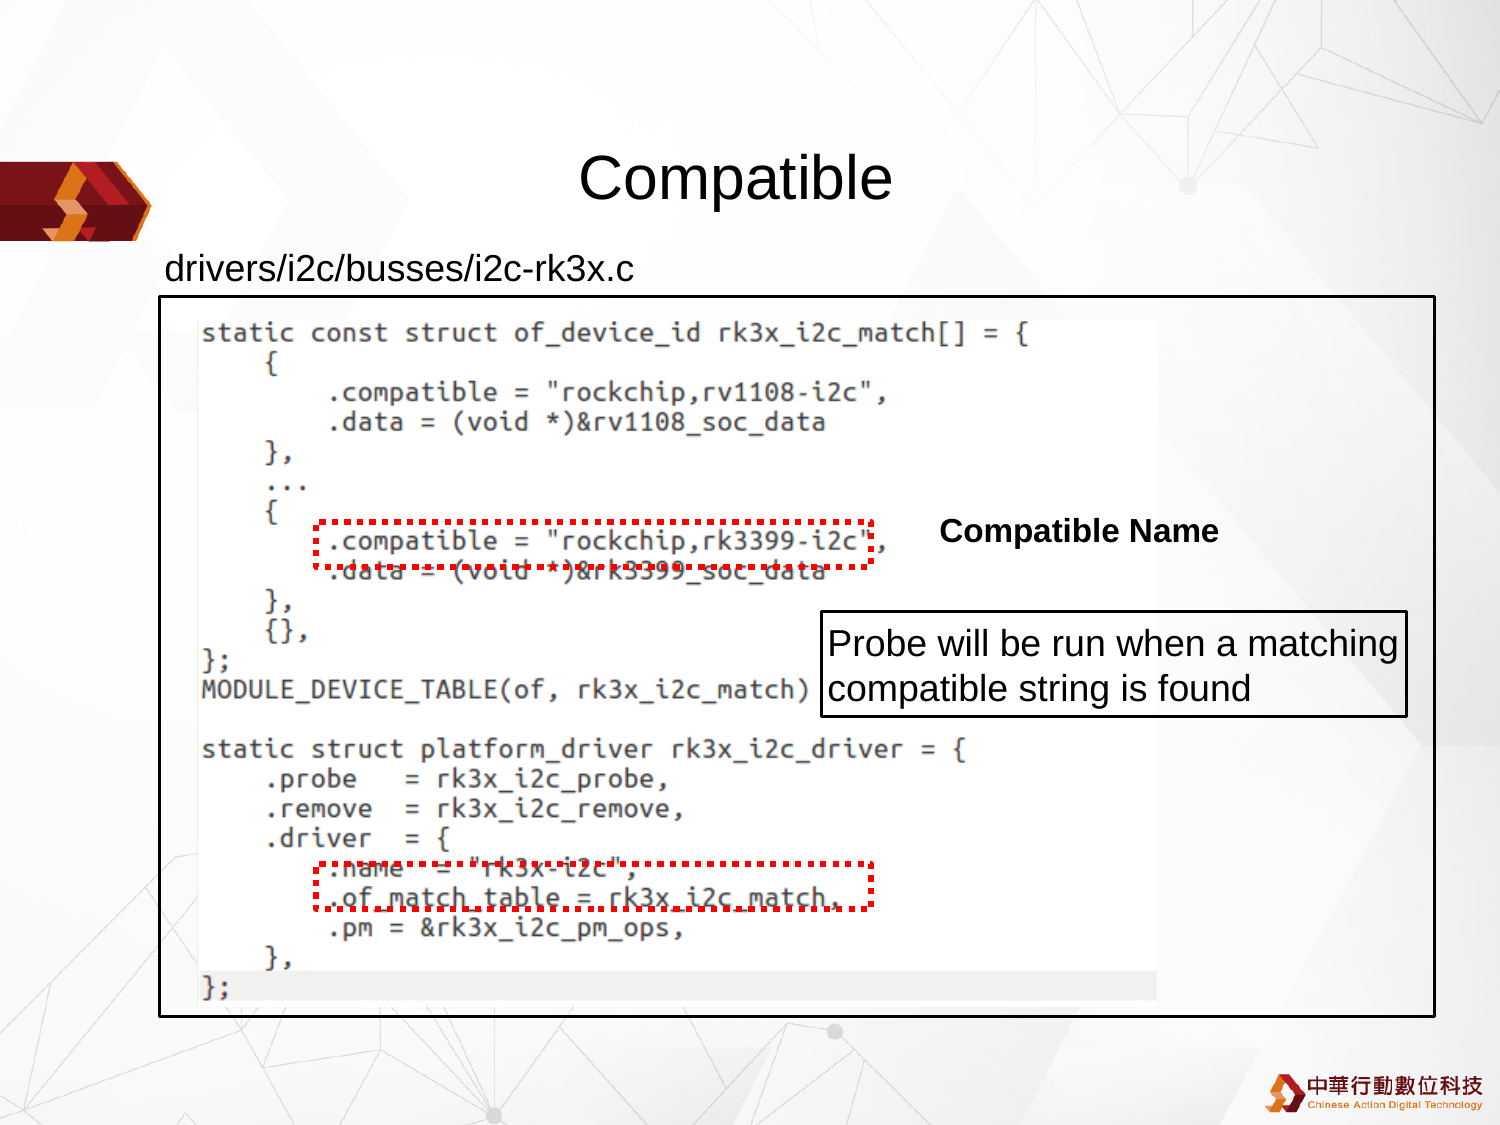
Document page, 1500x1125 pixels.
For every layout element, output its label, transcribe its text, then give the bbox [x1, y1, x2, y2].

text_box Compatible Name [924, 502, 1240, 567]
title Compatible [107, 101, 1367, 255]
text_box Probe will be run when a matching compatible string is found [823, 613, 1405, 715]
text_box drivers/i2c/busses/i2c-rk3x.c [149, 236, 721, 297]
picture [0, 0, 1500, 1125]
